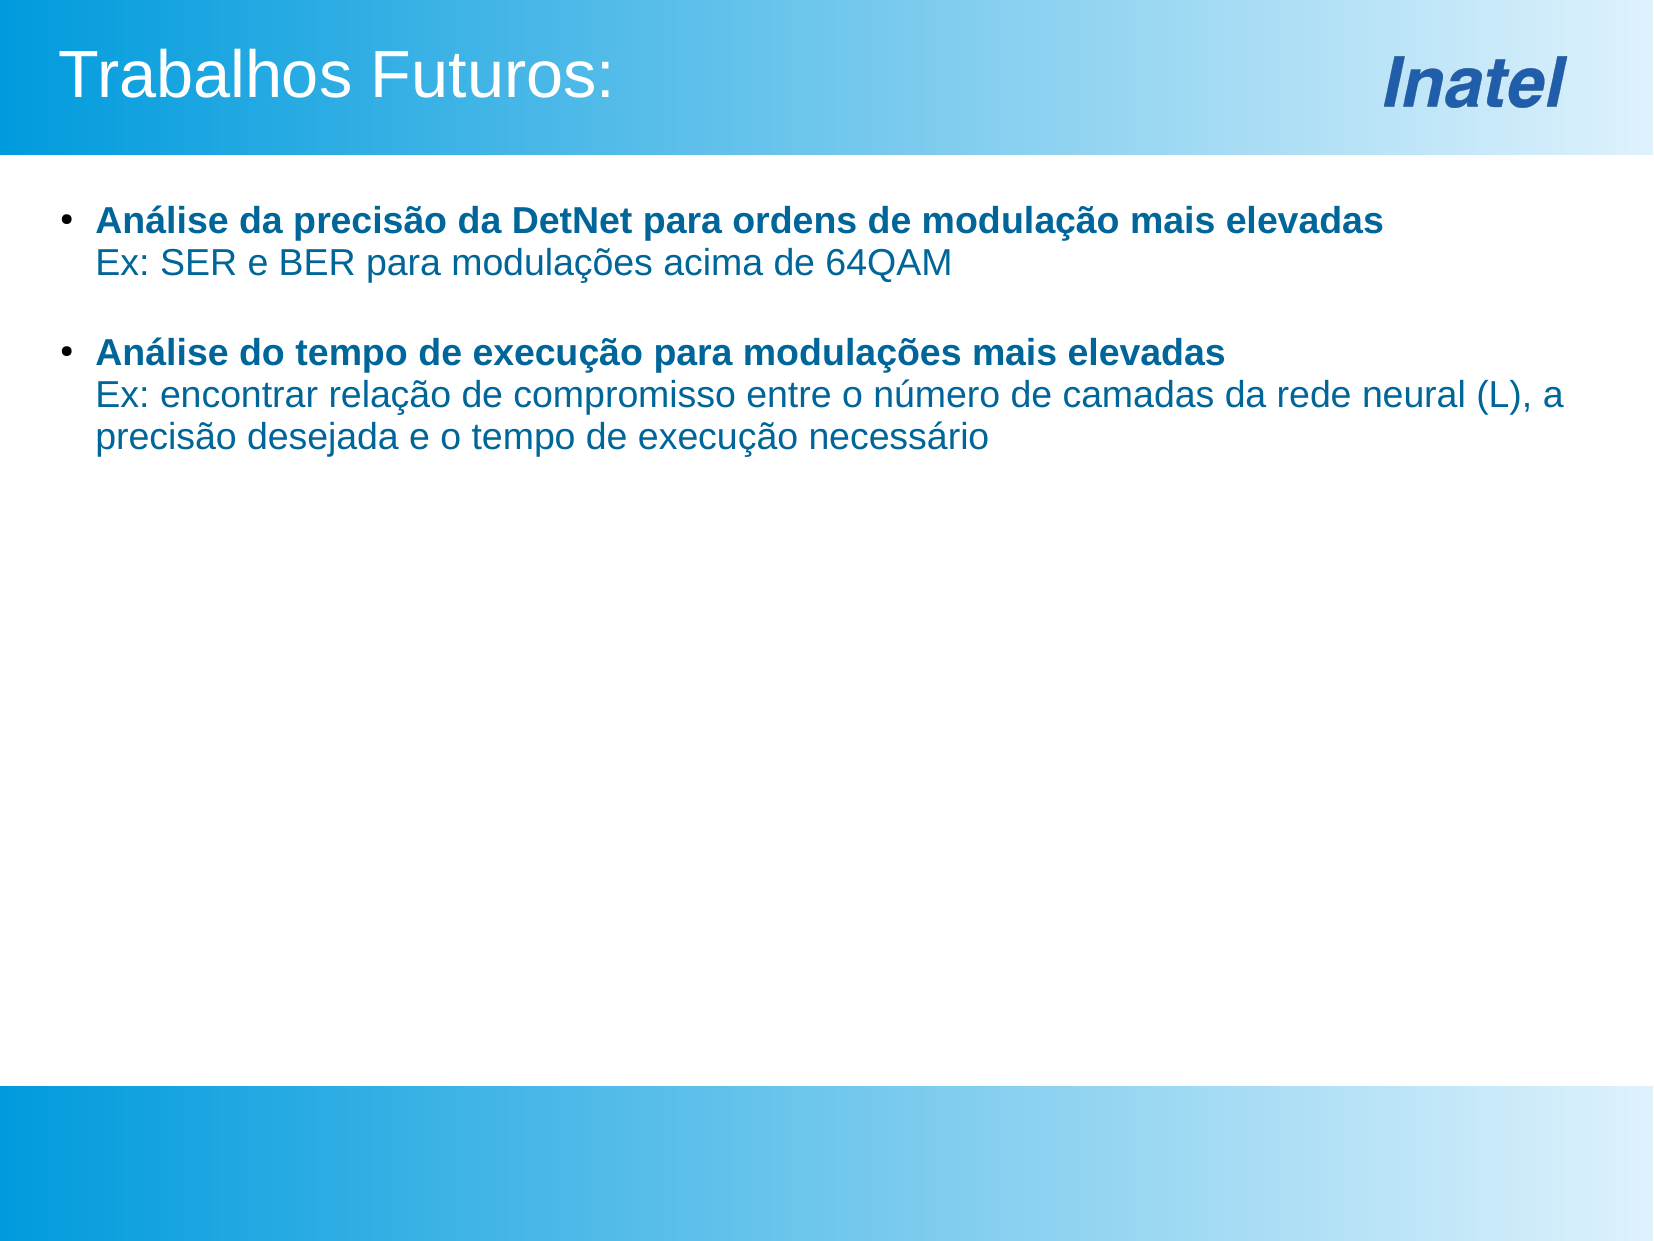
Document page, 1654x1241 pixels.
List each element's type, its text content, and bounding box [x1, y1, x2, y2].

title Análise da precisão da DetNet para ordens de modulação mais elevadas Ex: SER e BER para modulações acima de 64QAM [60, 165, 1576, 317]
title Trabalhos Futuros: [59, 0, 907, 150]
title Análise do tempo de execução para modulações mais elevadas Ex: encontrar relação de compromisso entre o número de camadas da rede neural (L), a precisão desejada e o tempo de execução necessário [60, 317, 1576, 471]
picture [1380, 14, 1571, 150]
